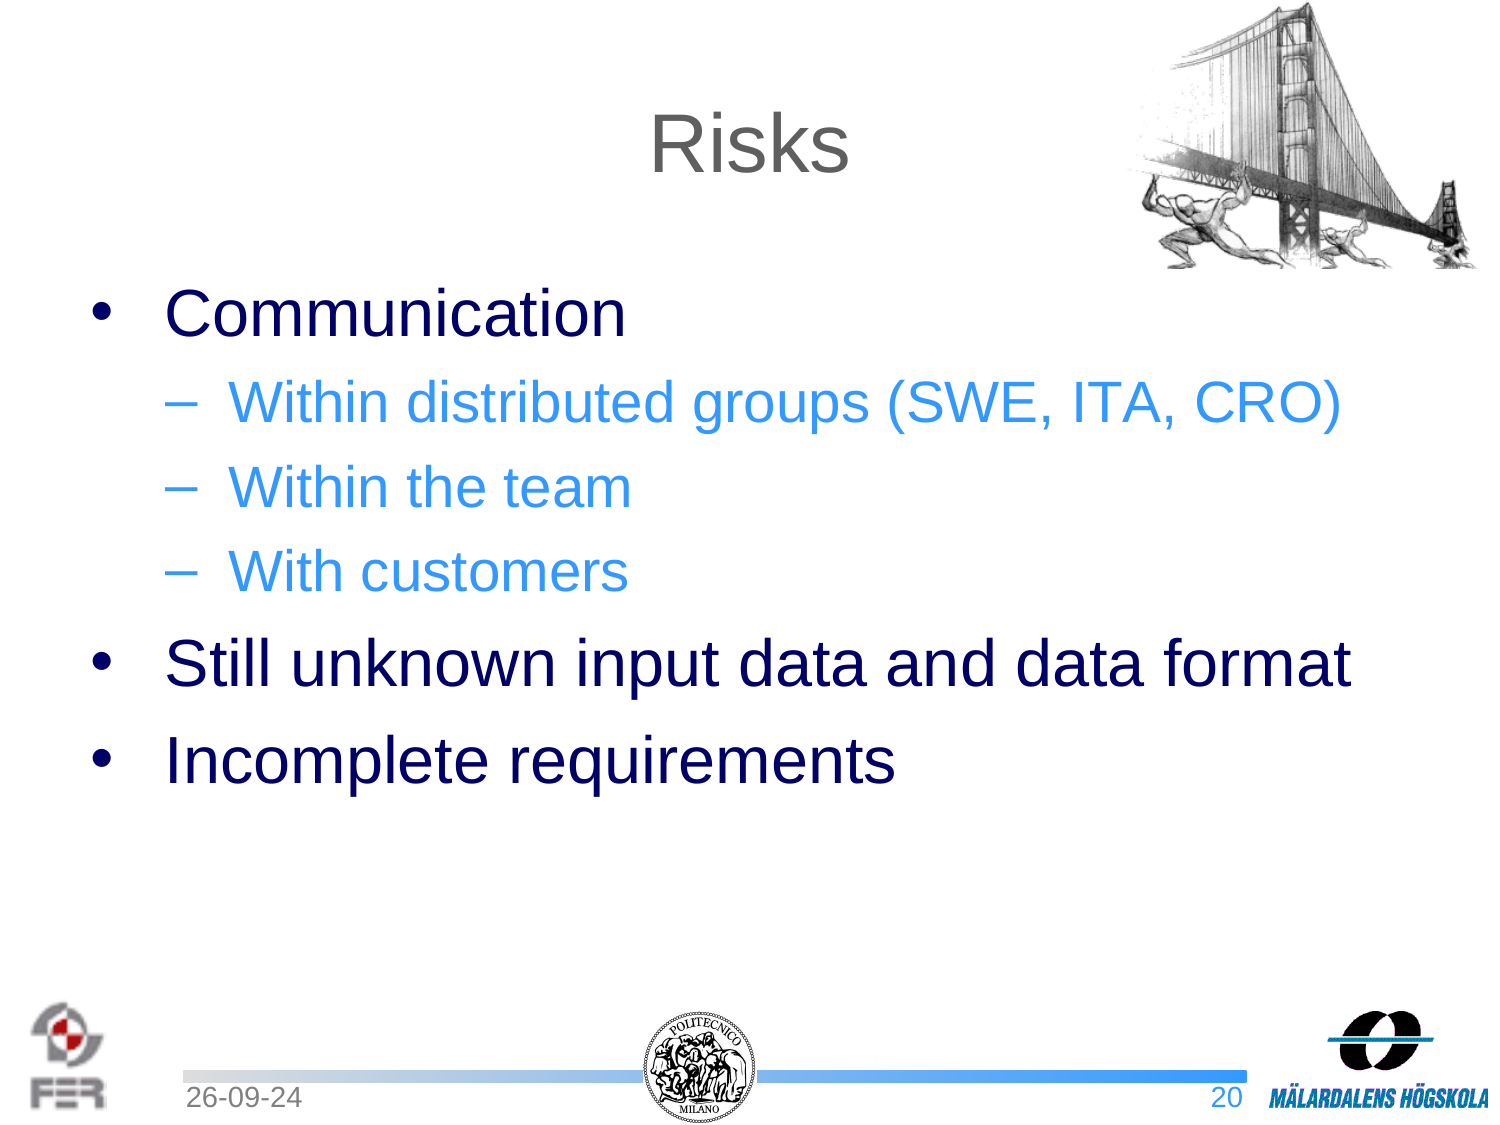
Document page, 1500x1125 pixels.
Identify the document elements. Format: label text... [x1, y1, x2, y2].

picture [1368, 1093, 1374, 1104]
picture [643, 1011, 757, 1123]
list Communication Within distributed groups (SWE, ITA, CRO) Within the team With customers Still unknown input data and data format Incomplete requirements [75, 262, 1426, 1006]
picture [1122, 0, 1477, 269]
picture [1269, 1011, 1488, 1108]
picture [1435, 1096, 1441, 1104]
picture [1454, 1091, 1459, 1108]
picture [29, 987, 107, 1125]
text_box <numero> [1186, 1070, 1258, 1114]
title Risks [75, 45, 1122, 233]
text_box 13-10-23 [171, 1070, 396, 1114]
